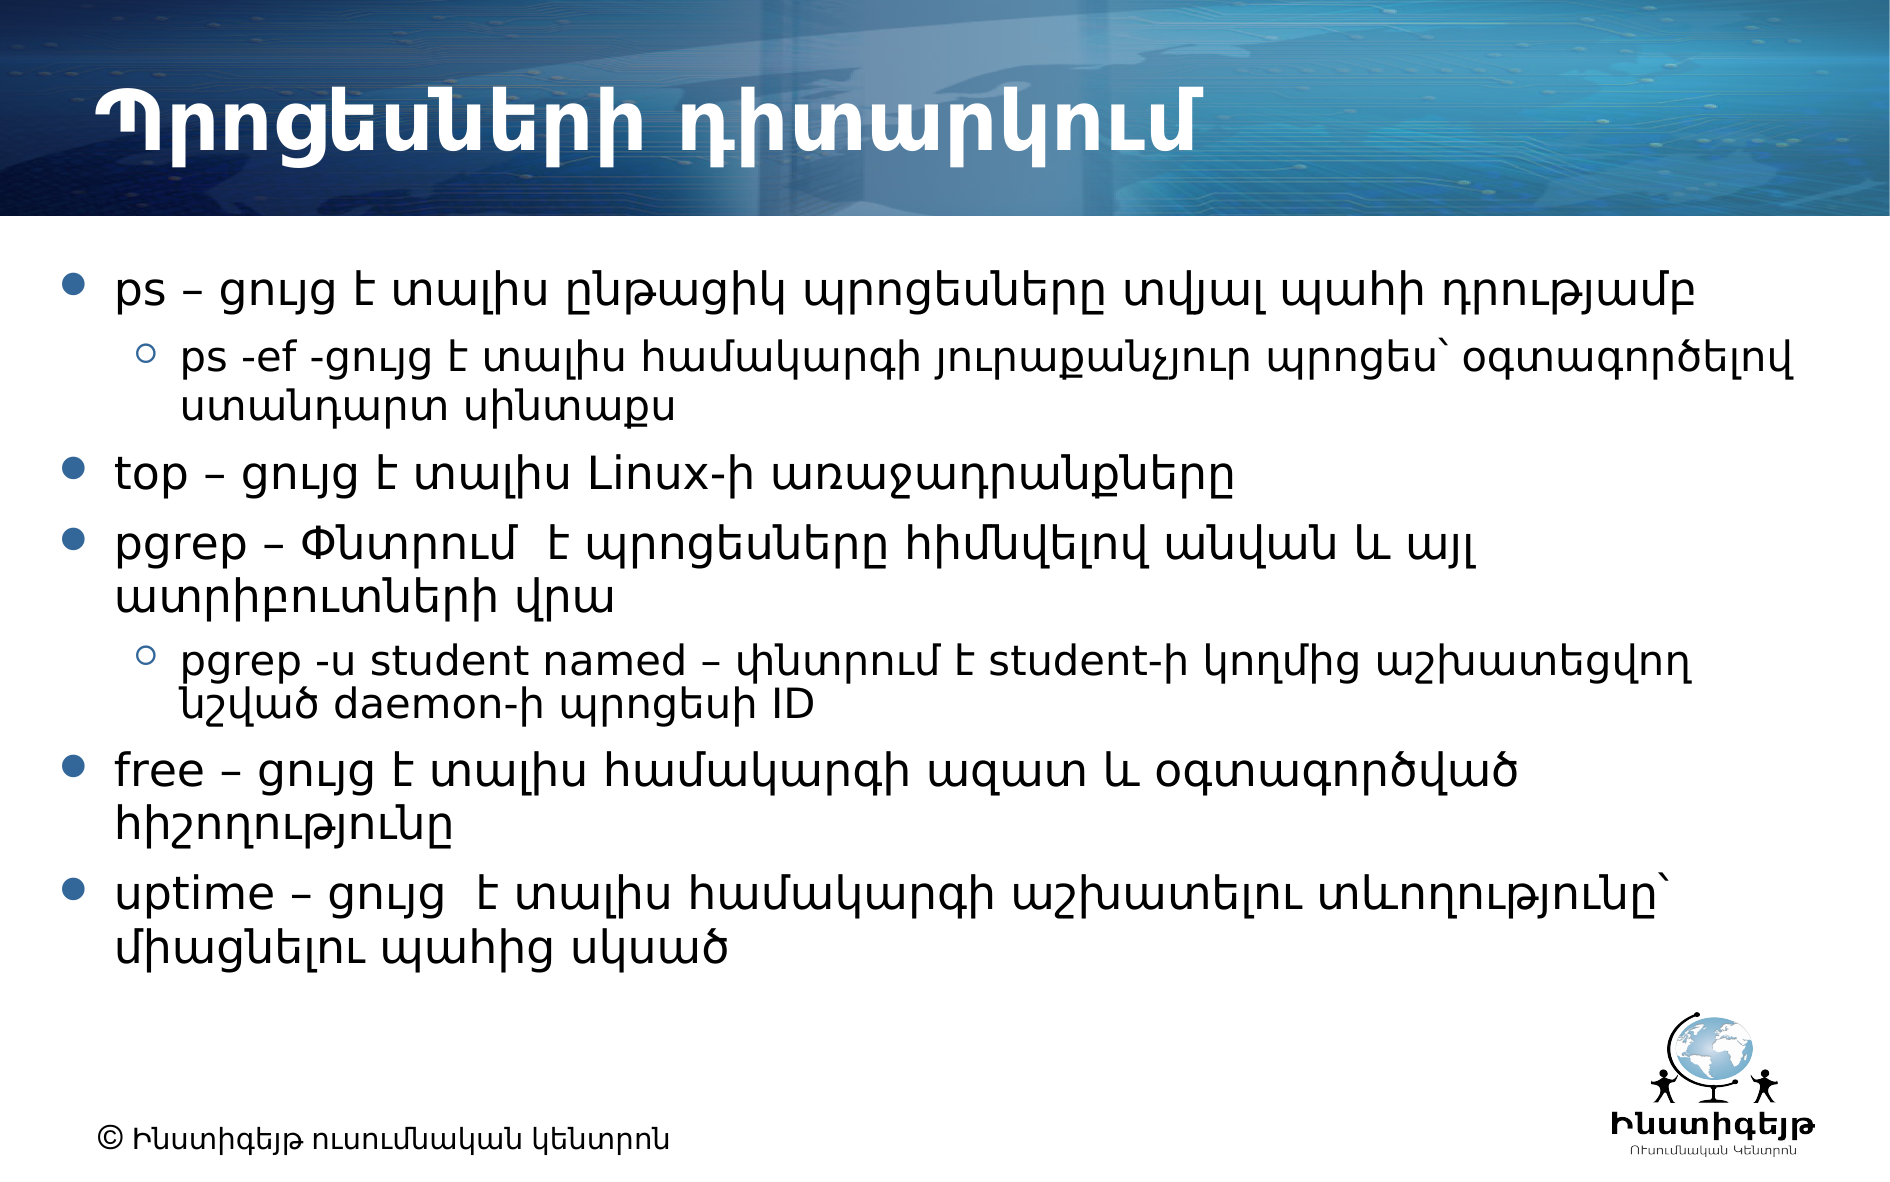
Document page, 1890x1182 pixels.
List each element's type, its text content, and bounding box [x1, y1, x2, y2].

picture [1612, 1012, 1815, 1157]
picture [0, 0, 1890, 216]
title Պրոցեսների դիտարկում [94, 47, 1793, 217]
list ps – ցույց է տալիս ընթացիկ պրոցեսները տվյալ պահի դրությամբ ps -ef -ցույց է տալիս համակարգի յուրաքանչյուր պրոցես՝ օգտագործելով ստանդարտ սինտաքս top – ցույց է տալիս Linux-ի առաջադրանքները pgrep – Փնտրում է պրոցեսները հիմնվելով անվան և այլ ատրիբուտների վրա pgrep -u student named – փնտրում է student-ի կողմից աշխատեցվող նշված daemon-ի պրոցեսի ID free – ցույց է տալիս համակարգի ազատ և օգտագործված հիշողությունը uptime – ցույց է տալիս համակարգի աշխատելու տևողությունը՝ միացնելու պահից սկսած [59, 262, 1831, 975]
